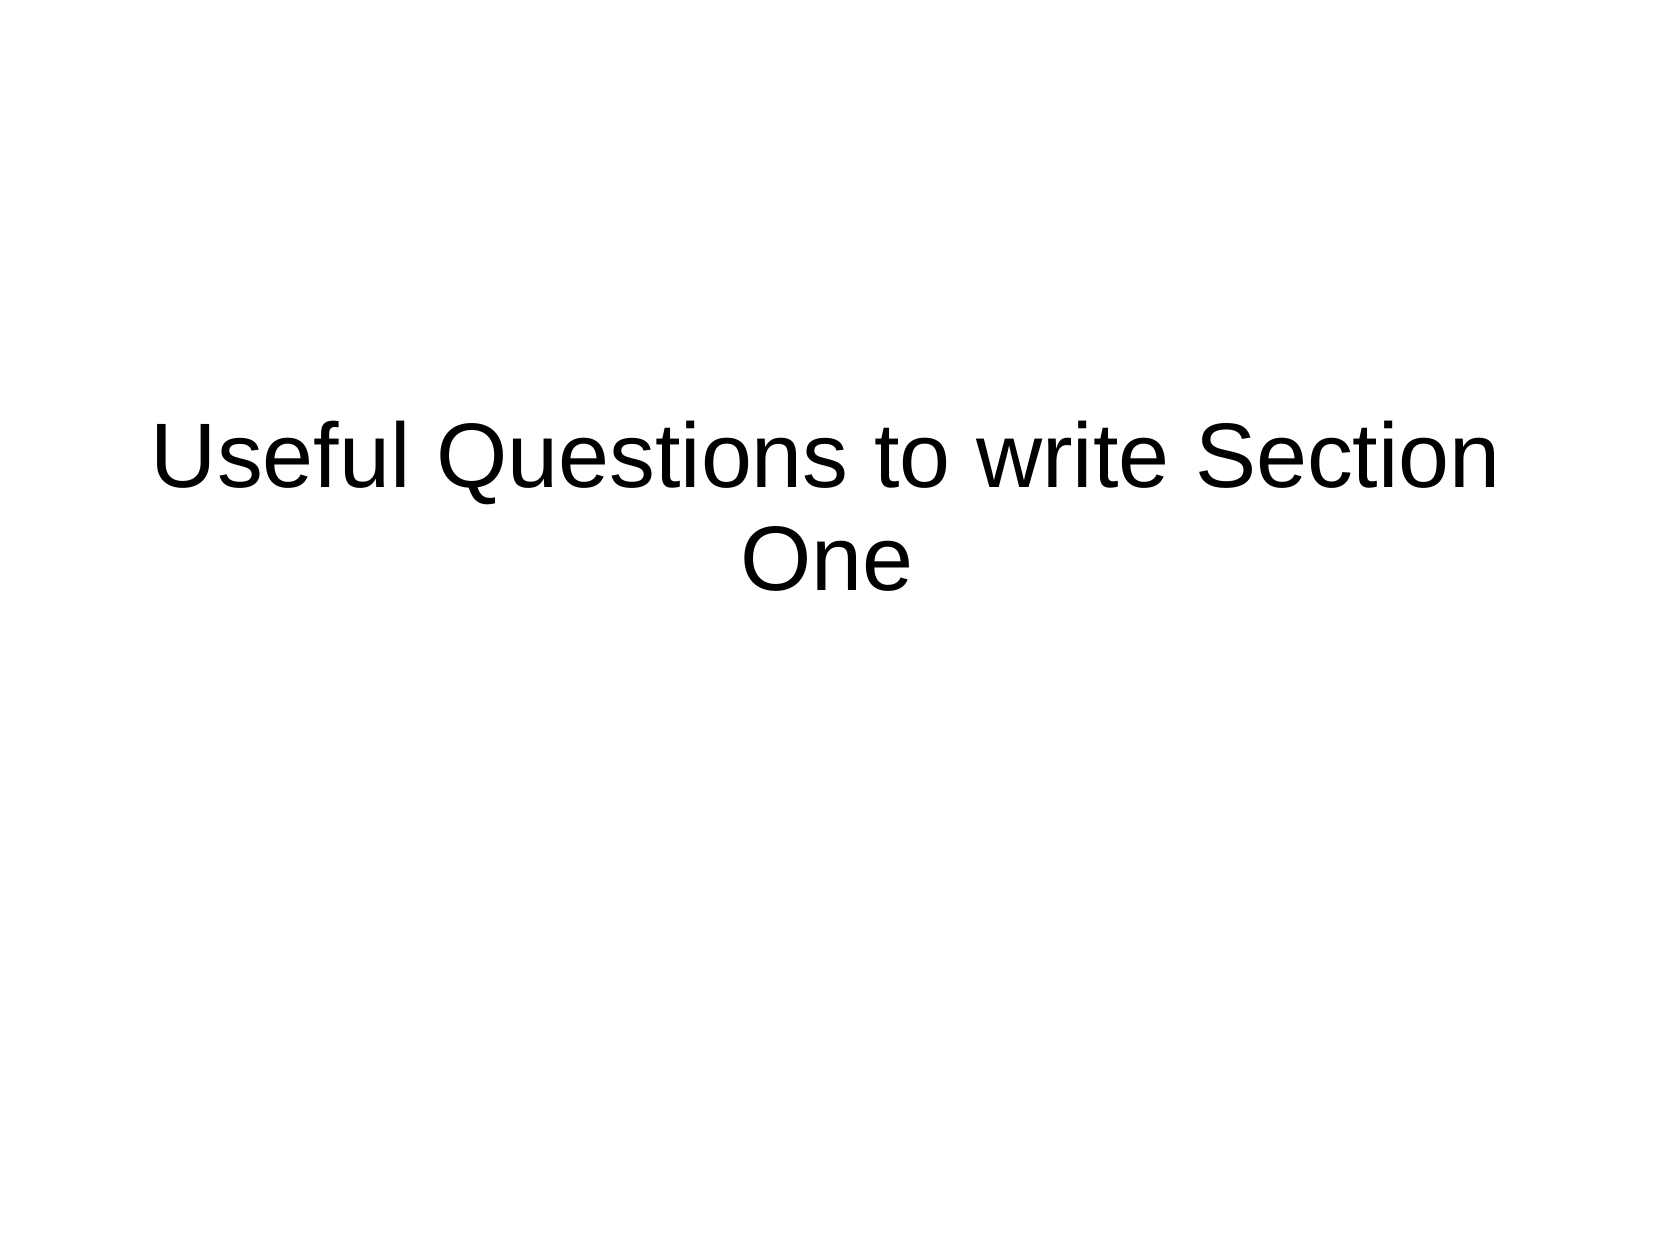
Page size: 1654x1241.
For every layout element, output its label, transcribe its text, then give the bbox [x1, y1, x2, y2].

title Useful Questions to write Section One [82, 403, 1571, 611]
